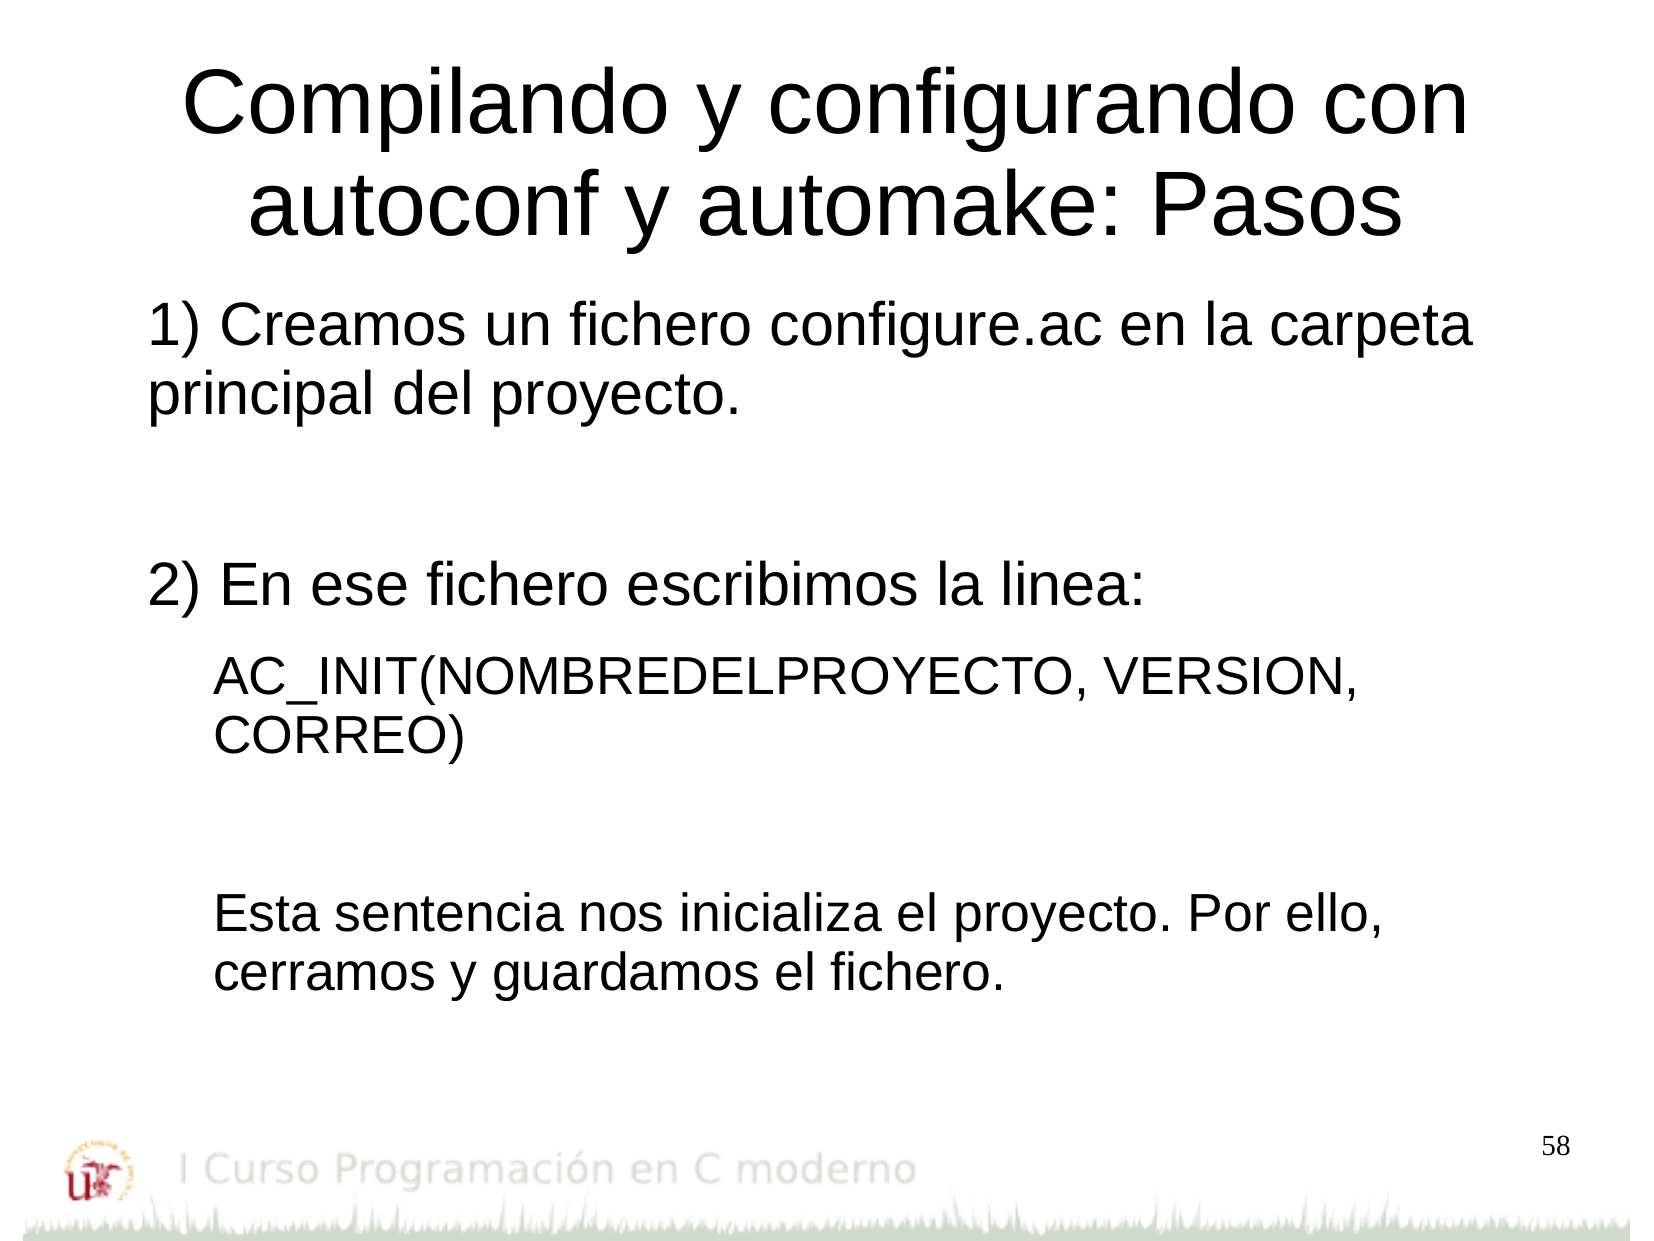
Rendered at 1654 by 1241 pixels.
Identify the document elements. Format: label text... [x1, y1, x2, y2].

list 1) Creamos un fichero configure.ac en la carpeta principal del proyecto. 2) En ese fichero escribimos la linea: AC_INIT(NOMBREDELPROYECTO, VERSION, CORREO) Esta sentencia nos inicializa el proyecto. Por ello, cerramos y guardamos el fichero. [82, 290, 1538, 1010]
picture [23, 1136, 1630, 1241]
title Compilando y configurando con autoconf y automake: Pasos [82, 49, 1571, 257]
